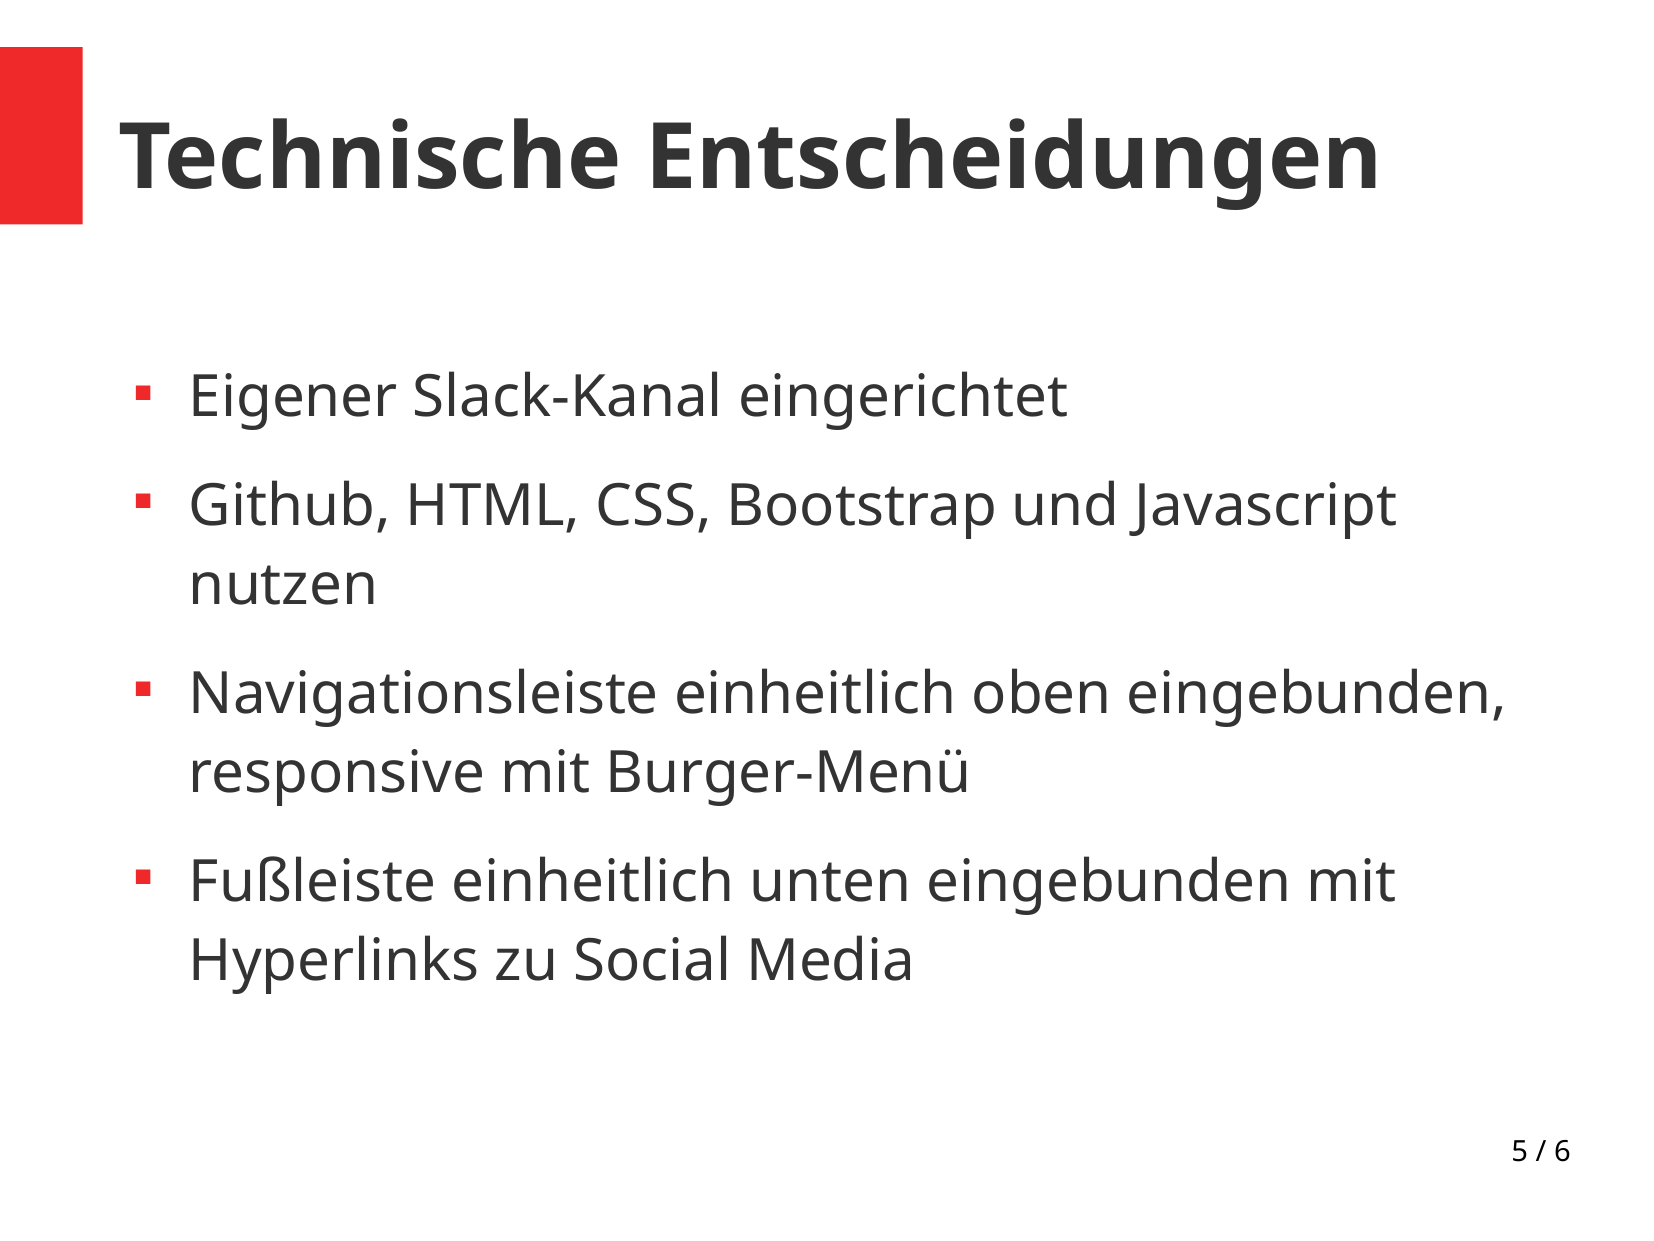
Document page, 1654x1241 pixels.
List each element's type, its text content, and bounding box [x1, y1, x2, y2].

list Eigener Slack-Kanal eingerichtet Github, HTML, CSS, Bootstrap und Javascript nutzen Navigationsleiste einheitlich oben eingebunden, responsive mit Burger-Menü Fußleiste einheitlich unten eingebunden mit Hyperlinks zu Social Media [118, 354, 1536, 1074]
title Technische Entscheidungen [118, 49, 1571, 257]
